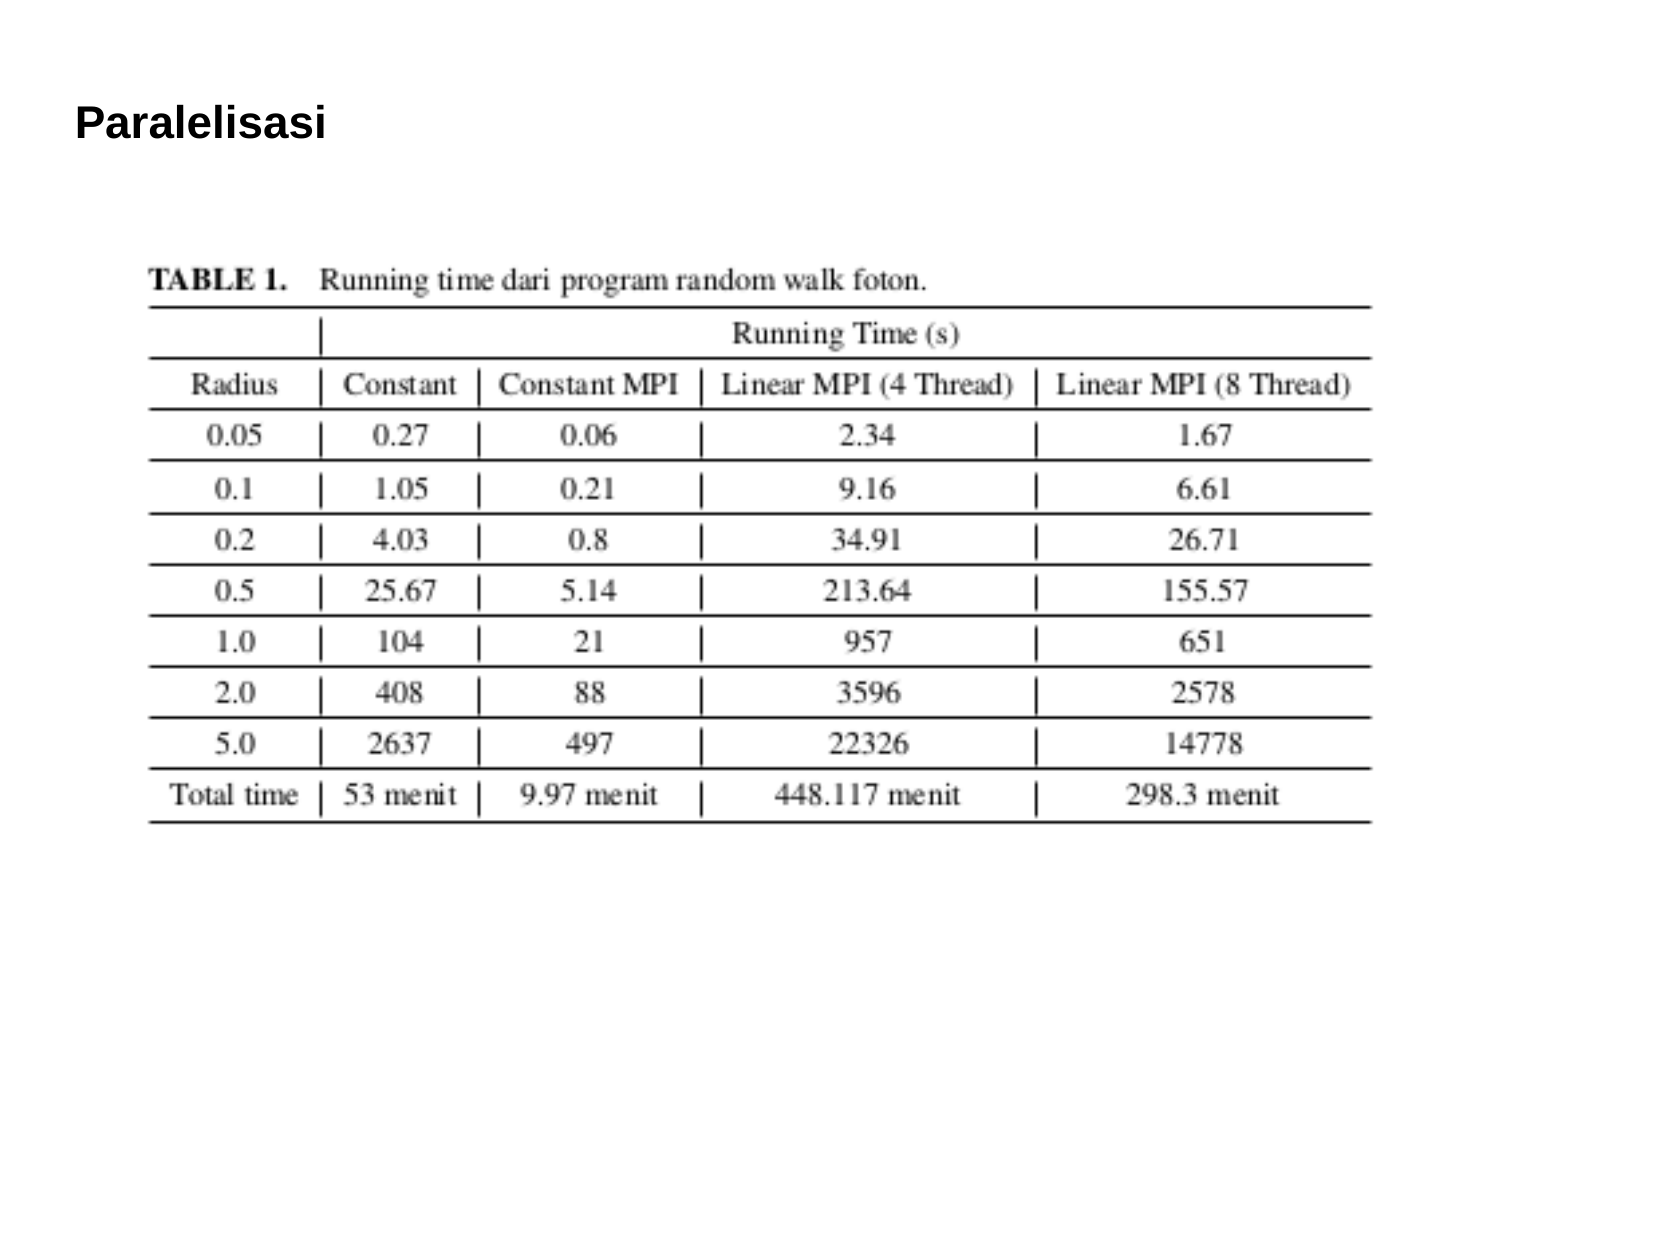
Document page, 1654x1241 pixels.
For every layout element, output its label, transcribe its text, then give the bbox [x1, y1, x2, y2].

picture [90, 221, 1443, 871]
text_box Paralelisasi [60, 90, 616, 157]
